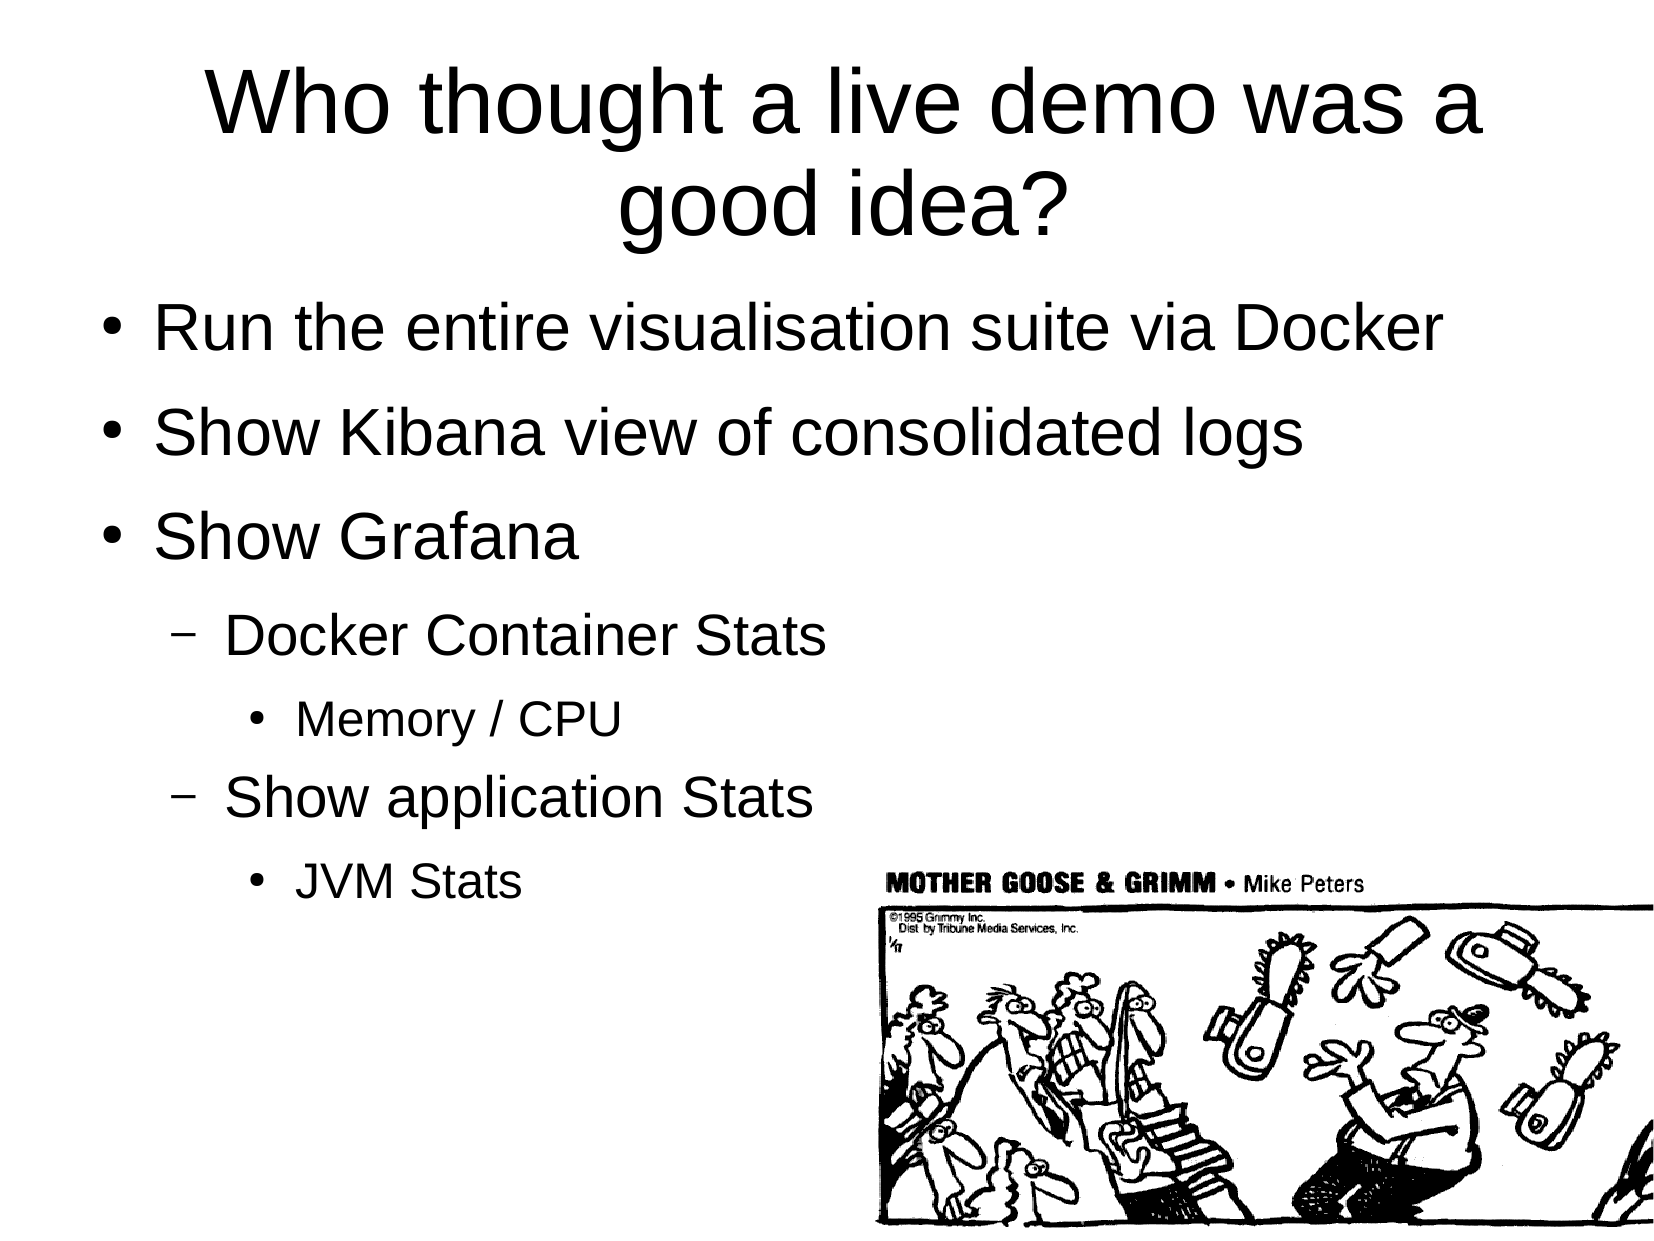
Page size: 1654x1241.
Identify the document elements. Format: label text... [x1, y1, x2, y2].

picture [874, 862, 1654, 1230]
title Who thought a live demo was a good idea? [82, 49, 1571, 257]
list Run the entire visualisation suite via Docker Show Kibana view of consolidated logs Show Grafana Docker Container Stats Memory / CPU Show application Stats JVM Stats [82, 290, 1571, 1010]
